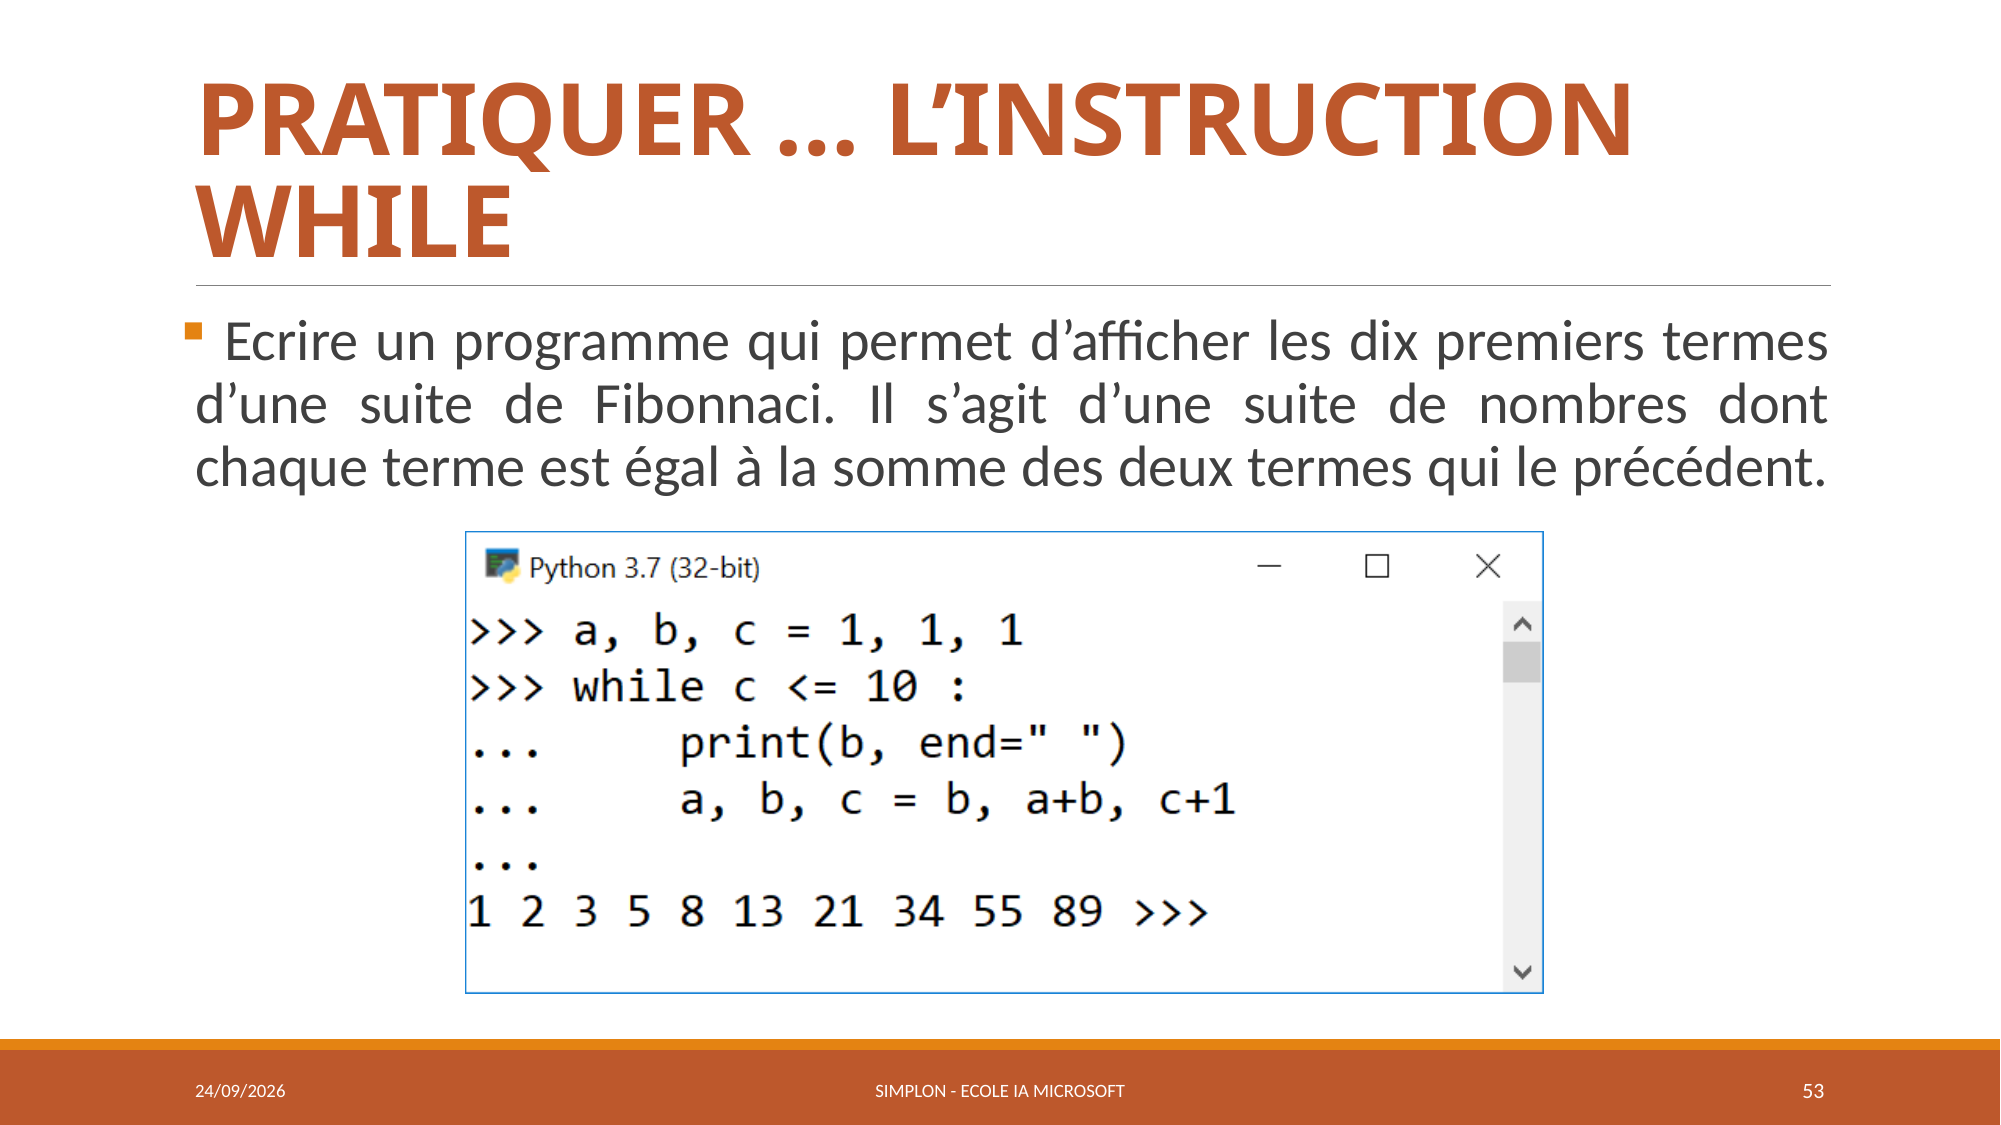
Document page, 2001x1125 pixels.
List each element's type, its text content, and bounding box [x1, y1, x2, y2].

footer Simplon - Ecole IA Microsoft [604, 1059, 1396, 1120]
slide_number <numéro> [1624, 1059, 1840, 1120]
title PRATIQUER … L’INSTRUCTION WHILE [180, 47, 1830, 285]
slide_number 16/01/2020 [180, 1059, 586, 1120]
picture [465, 531, 1544, 994]
list Ecrire un programme qui permet d’afficher les dix premiers termes d’une suite de Fibonnaci. Il s’agit d’une suite de nombres dont chaque terme est égal à la somme des deux termes qui le précédent. [180, 302, 1830, 976]
